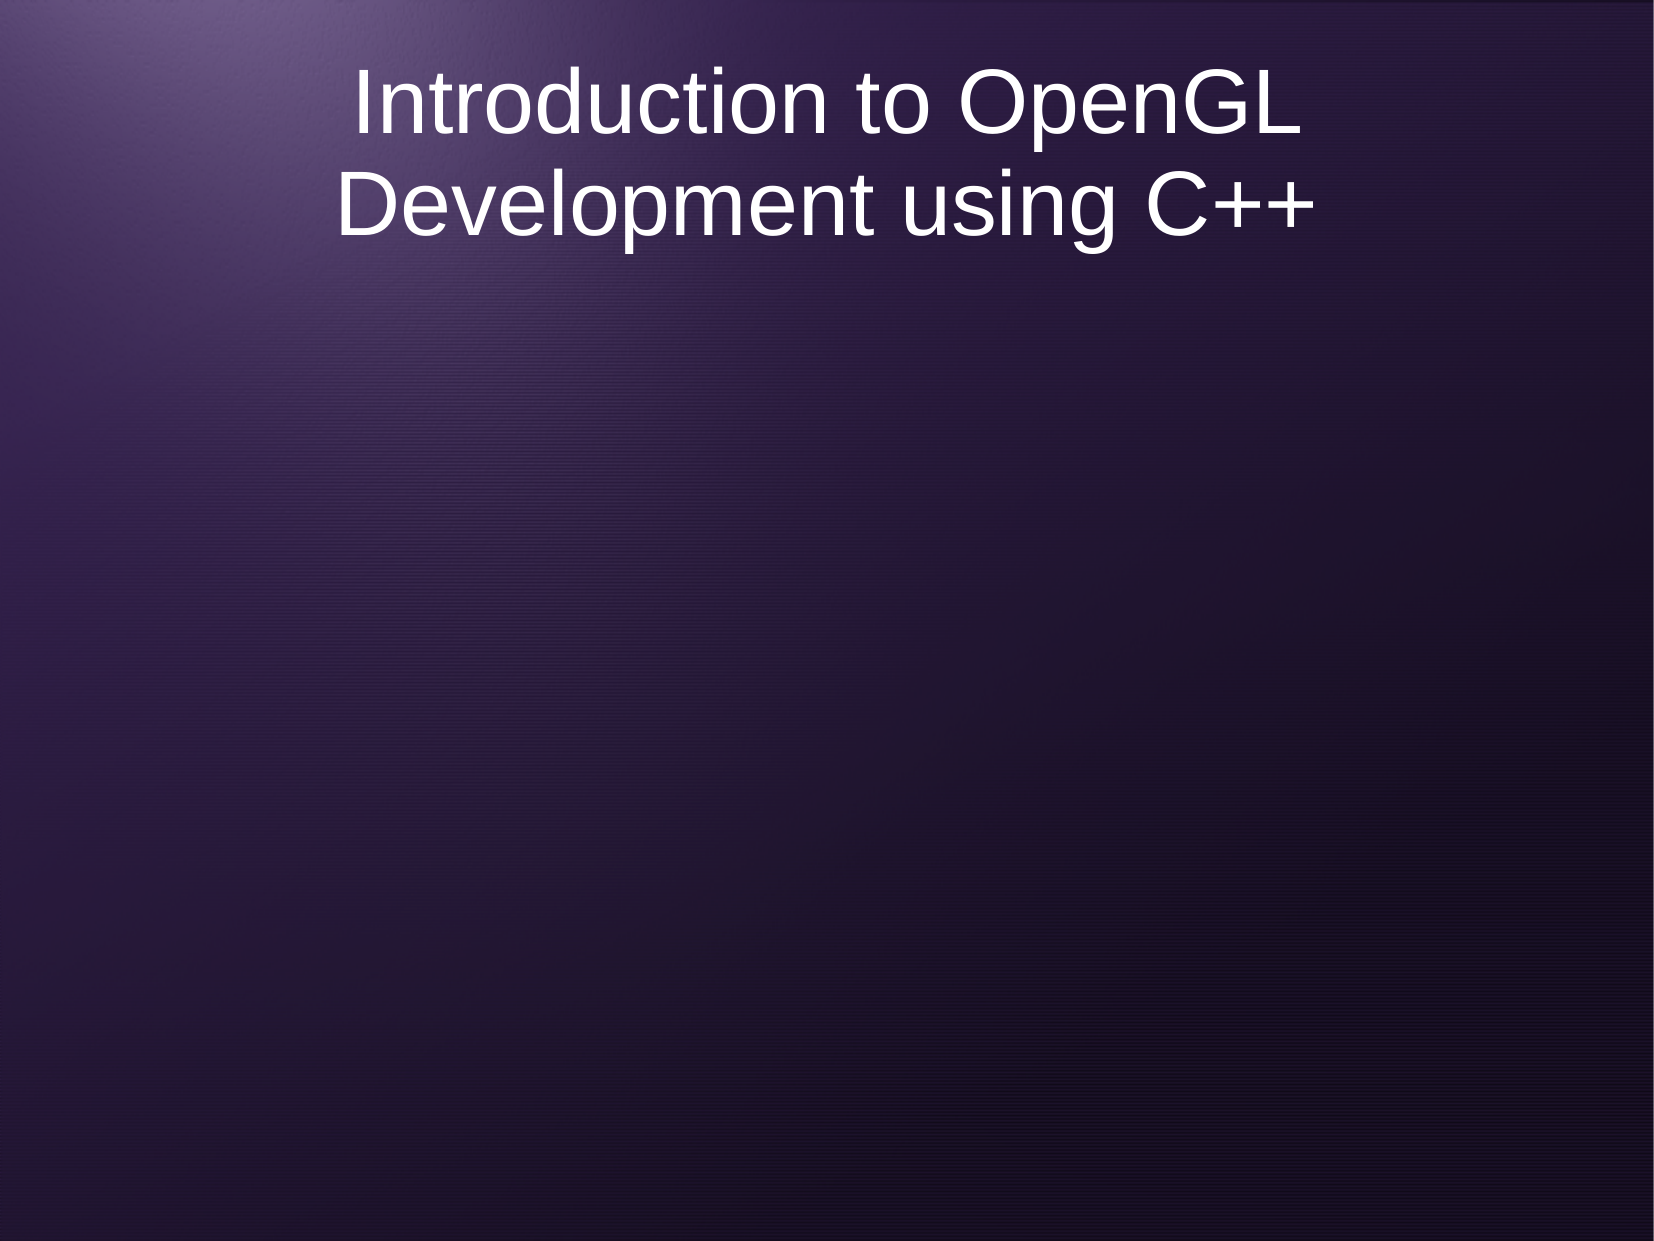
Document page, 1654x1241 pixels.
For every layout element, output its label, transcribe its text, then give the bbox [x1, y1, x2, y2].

title Introduction to OpenGL Development using C++ [82, 49, 1571, 257]
picture [0, 0, 1654, 1241]
